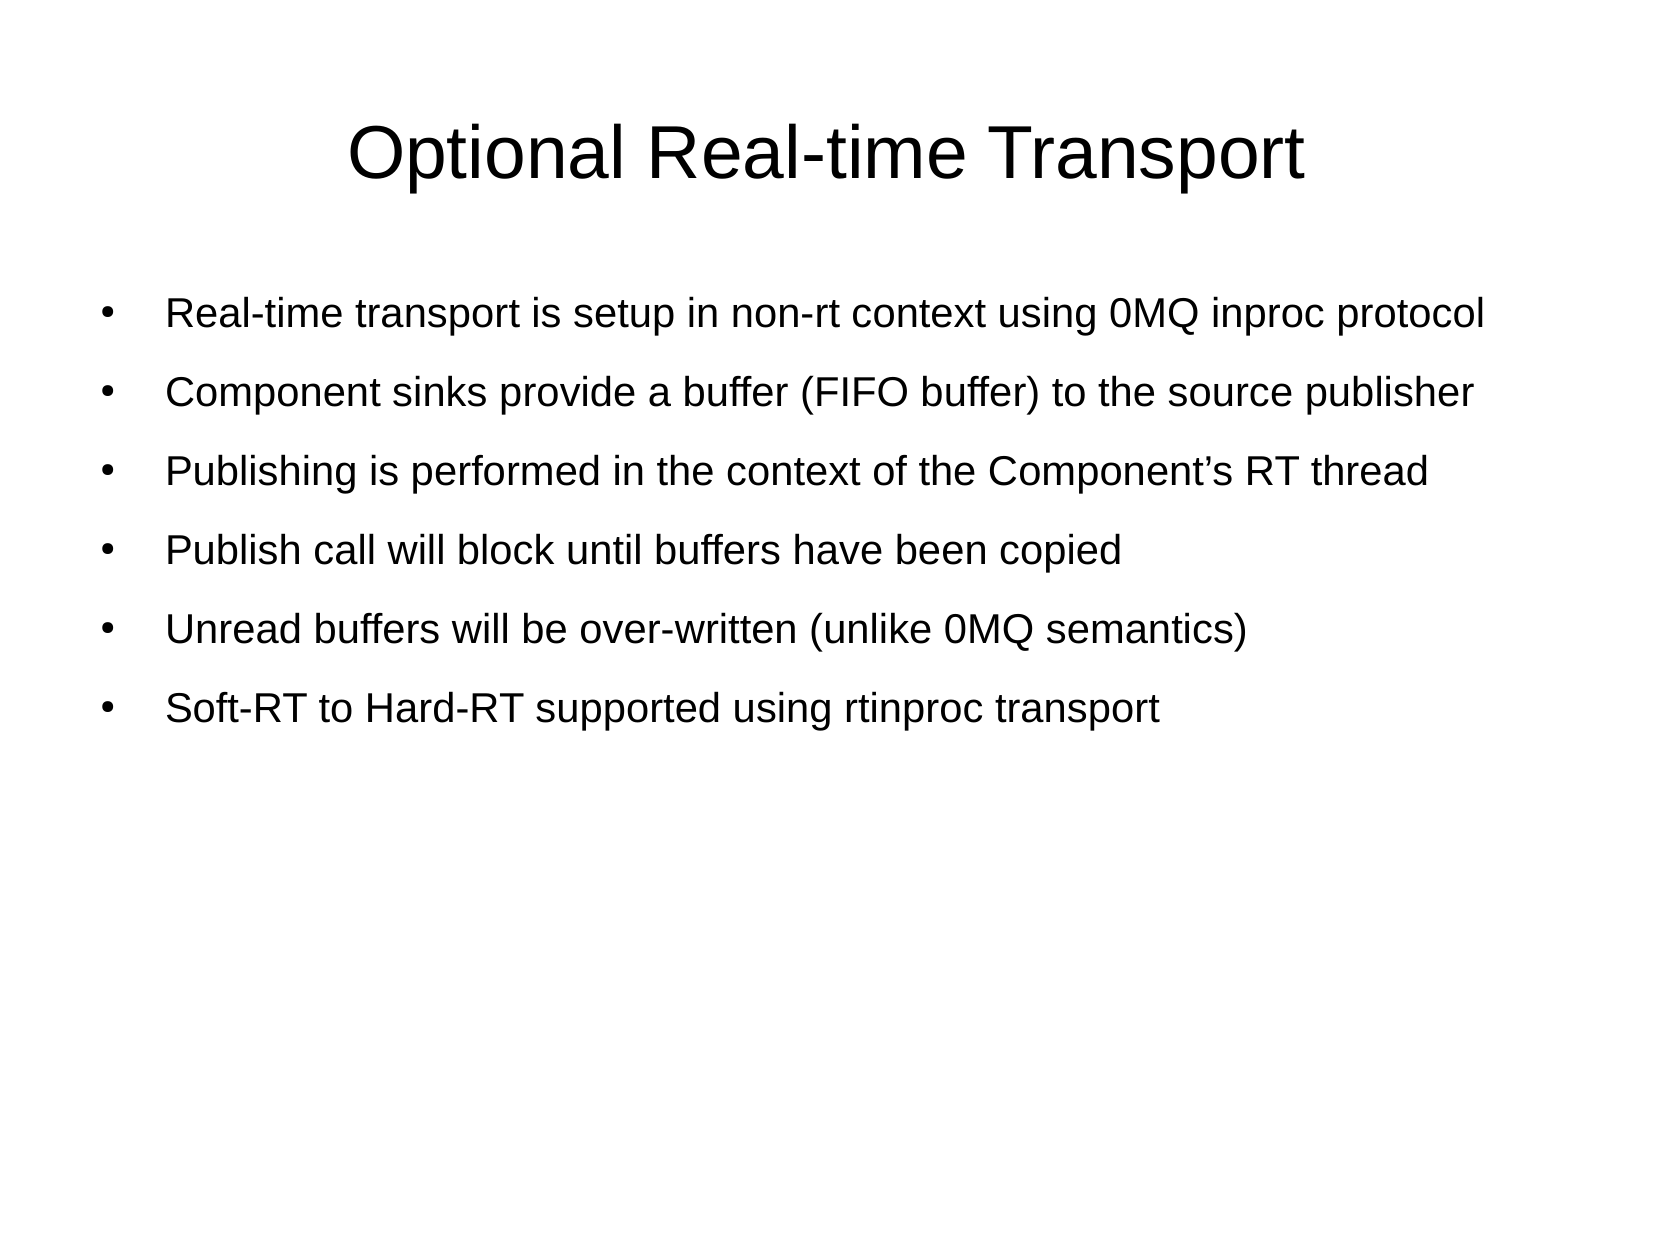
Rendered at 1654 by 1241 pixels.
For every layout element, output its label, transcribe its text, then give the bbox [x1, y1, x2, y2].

list Real-time transport is setup in non-rt context using 0MQ inproc protocol Component sinks provide a buffer (FIFO buffer) to the source publisher Publishing is performed in the context of the Component’s RT thread Publish call will block until buffers have been copied Unread buffers will be over-written (unlike 0MQ semantics) Soft-RT to Hard-RT supported using rtinproc transport [82, 290, 1571, 1010]
title Optional Real-time Transport [82, 49, 1571, 257]
